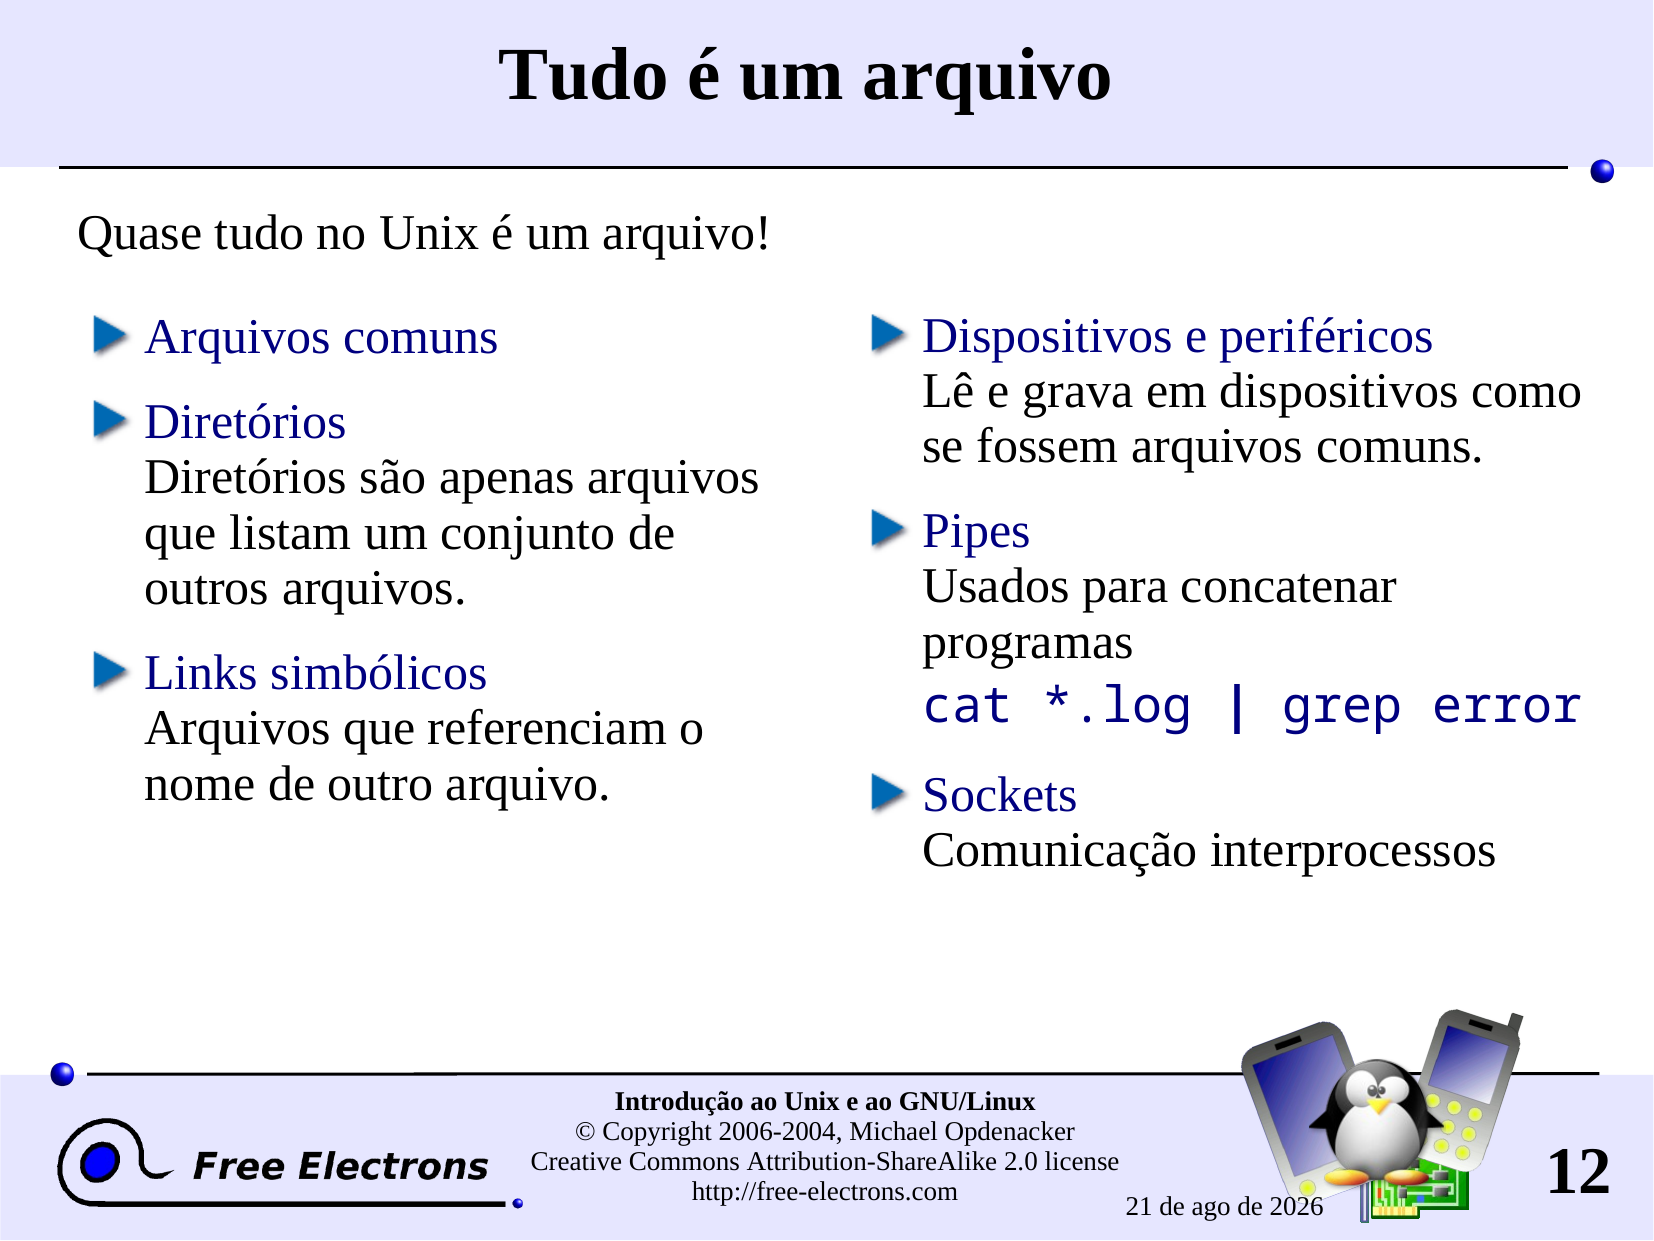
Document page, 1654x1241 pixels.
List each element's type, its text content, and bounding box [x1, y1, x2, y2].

list Arquivos comuns Diretórios Diretórios são apenas arquivos que listam um conjunto de outros arquivos. Links simbólicos Arquivos que referenciam o nome de outro arquivo. [73, 309, 763, 1020]
list Quase tudo no Unix é um arquivo! [59, 204, 1565, 296]
list Dispositivos e periféricos Lê e grava em dispositivos como se fossem arquivos comuns. Pipes Usados para concatenar programas cat *.log | grep error Sockets Comunicação interprocessos [851, 307, 1589, 911]
picture [50, 1107, 527, 1216]
title Tudo é um arquivo [60, 12, 1551, 138]
picture [1225, 983, 1538, 1241]
picture [1286, 1198, 1293, 1214]
